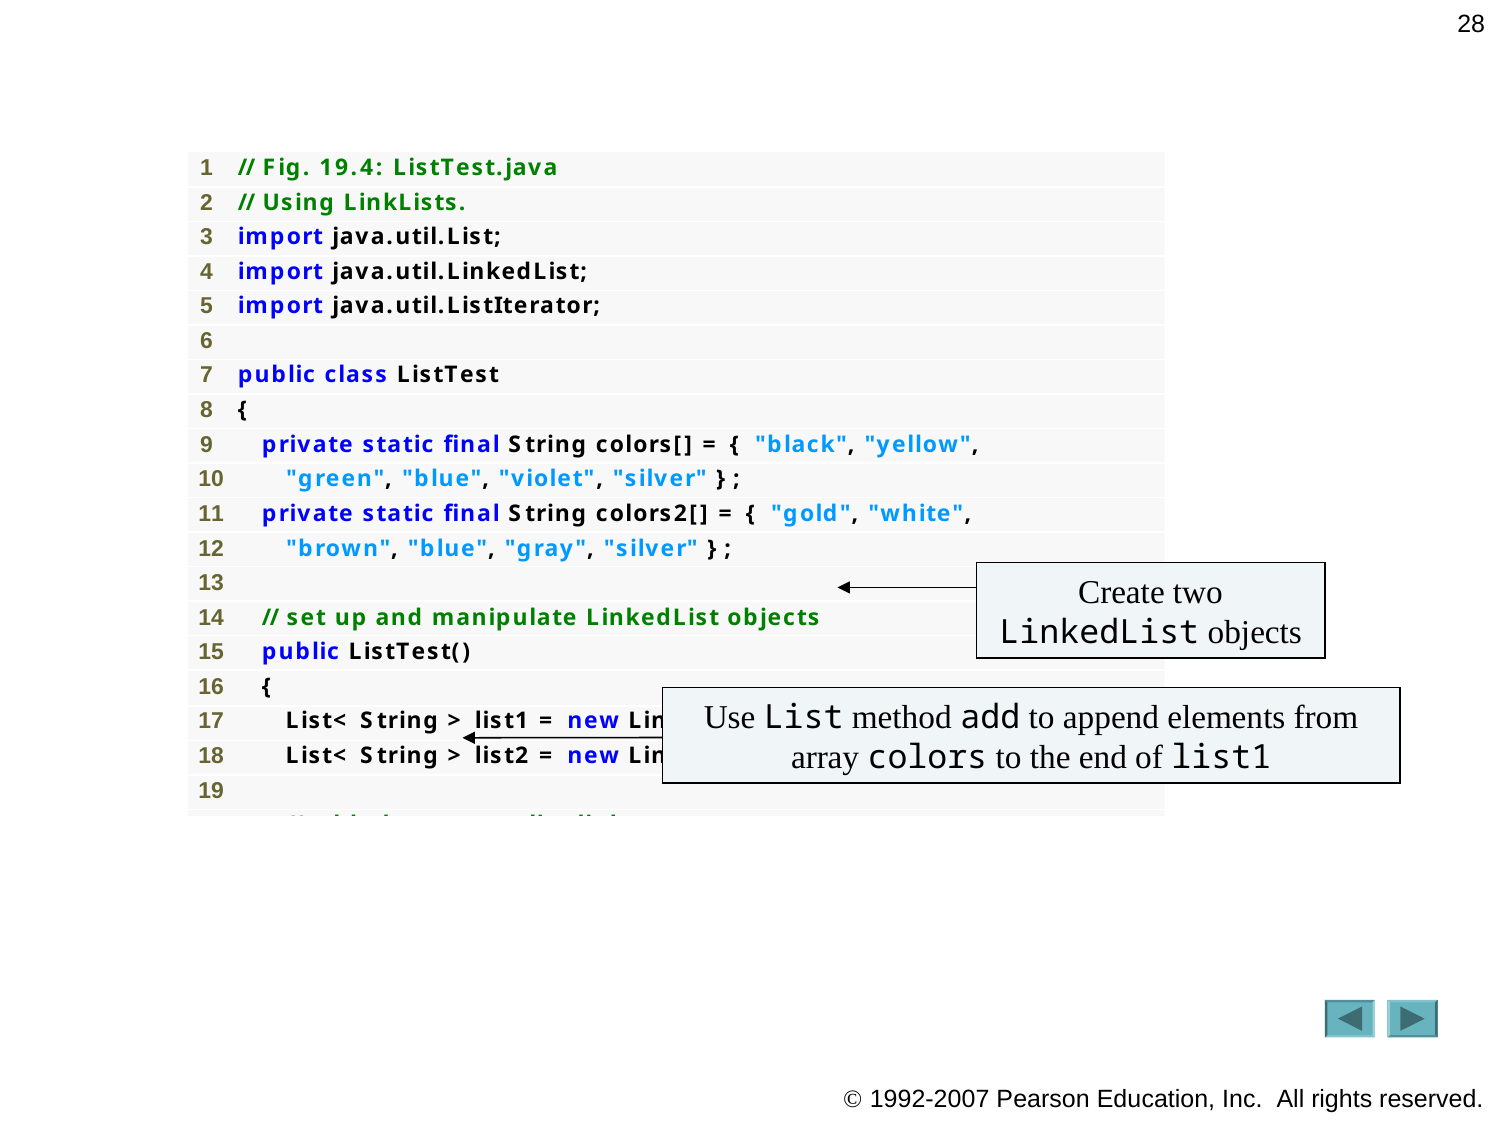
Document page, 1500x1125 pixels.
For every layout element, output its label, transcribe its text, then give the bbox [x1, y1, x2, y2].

text_box <number> [1149, 0, 1500, 79]
text_box Use List method add to append elements from array colors to the end of list1 [662, 687, 1401, 783]
text_box Create two LinkedList objects [976, 562, 1326, 658]
chart [0, 1, 1165, 816]
